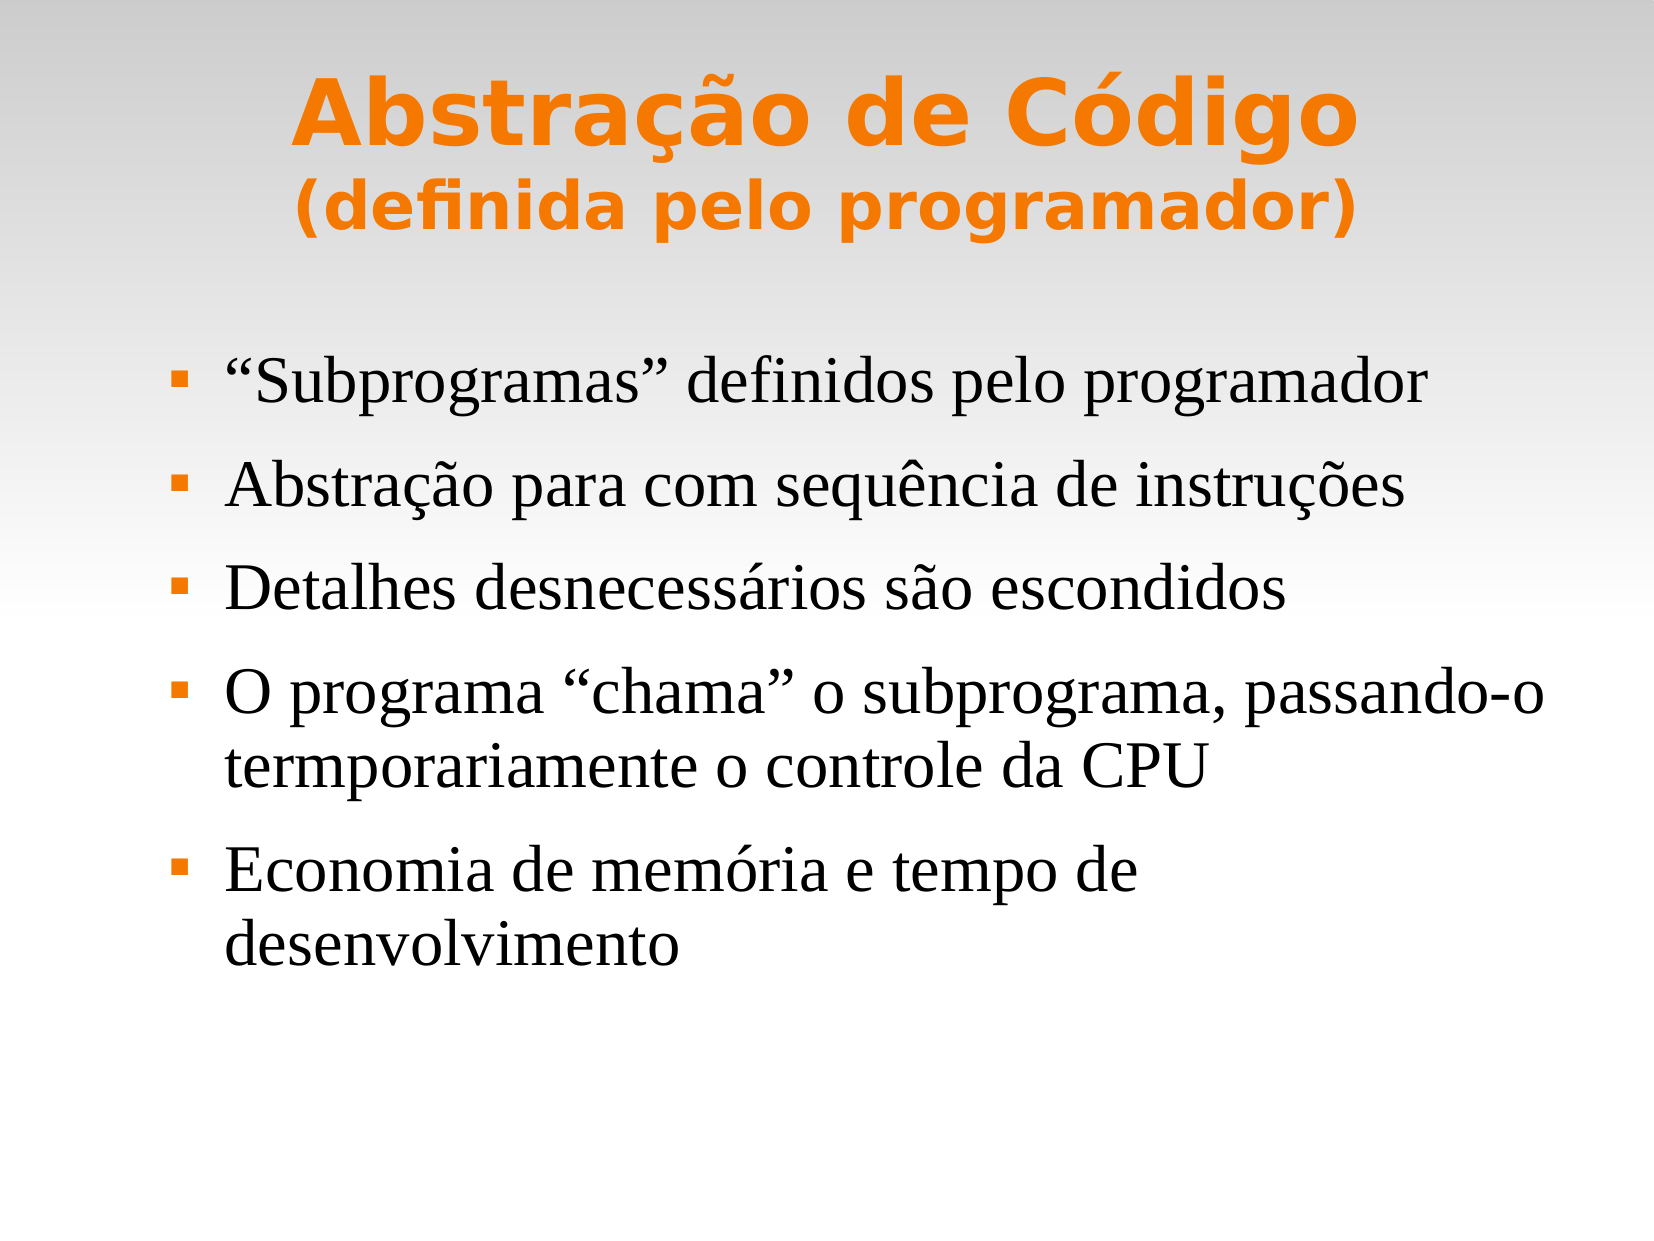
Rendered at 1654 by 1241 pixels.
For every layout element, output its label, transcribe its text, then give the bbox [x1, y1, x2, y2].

list “Subprogramas” definidos pelo programador Abstração para com sequência de instruções Detalhes desnecessários são escondidos O programa “chama” o subprograma, passando-o termporariamente o controle da CPU Economia de memória e tempo de desenvolvimento [82, 343, 1571, 1162]
title Abstração de Código (definida pelo programador) [82, 49, 1571, 257]
